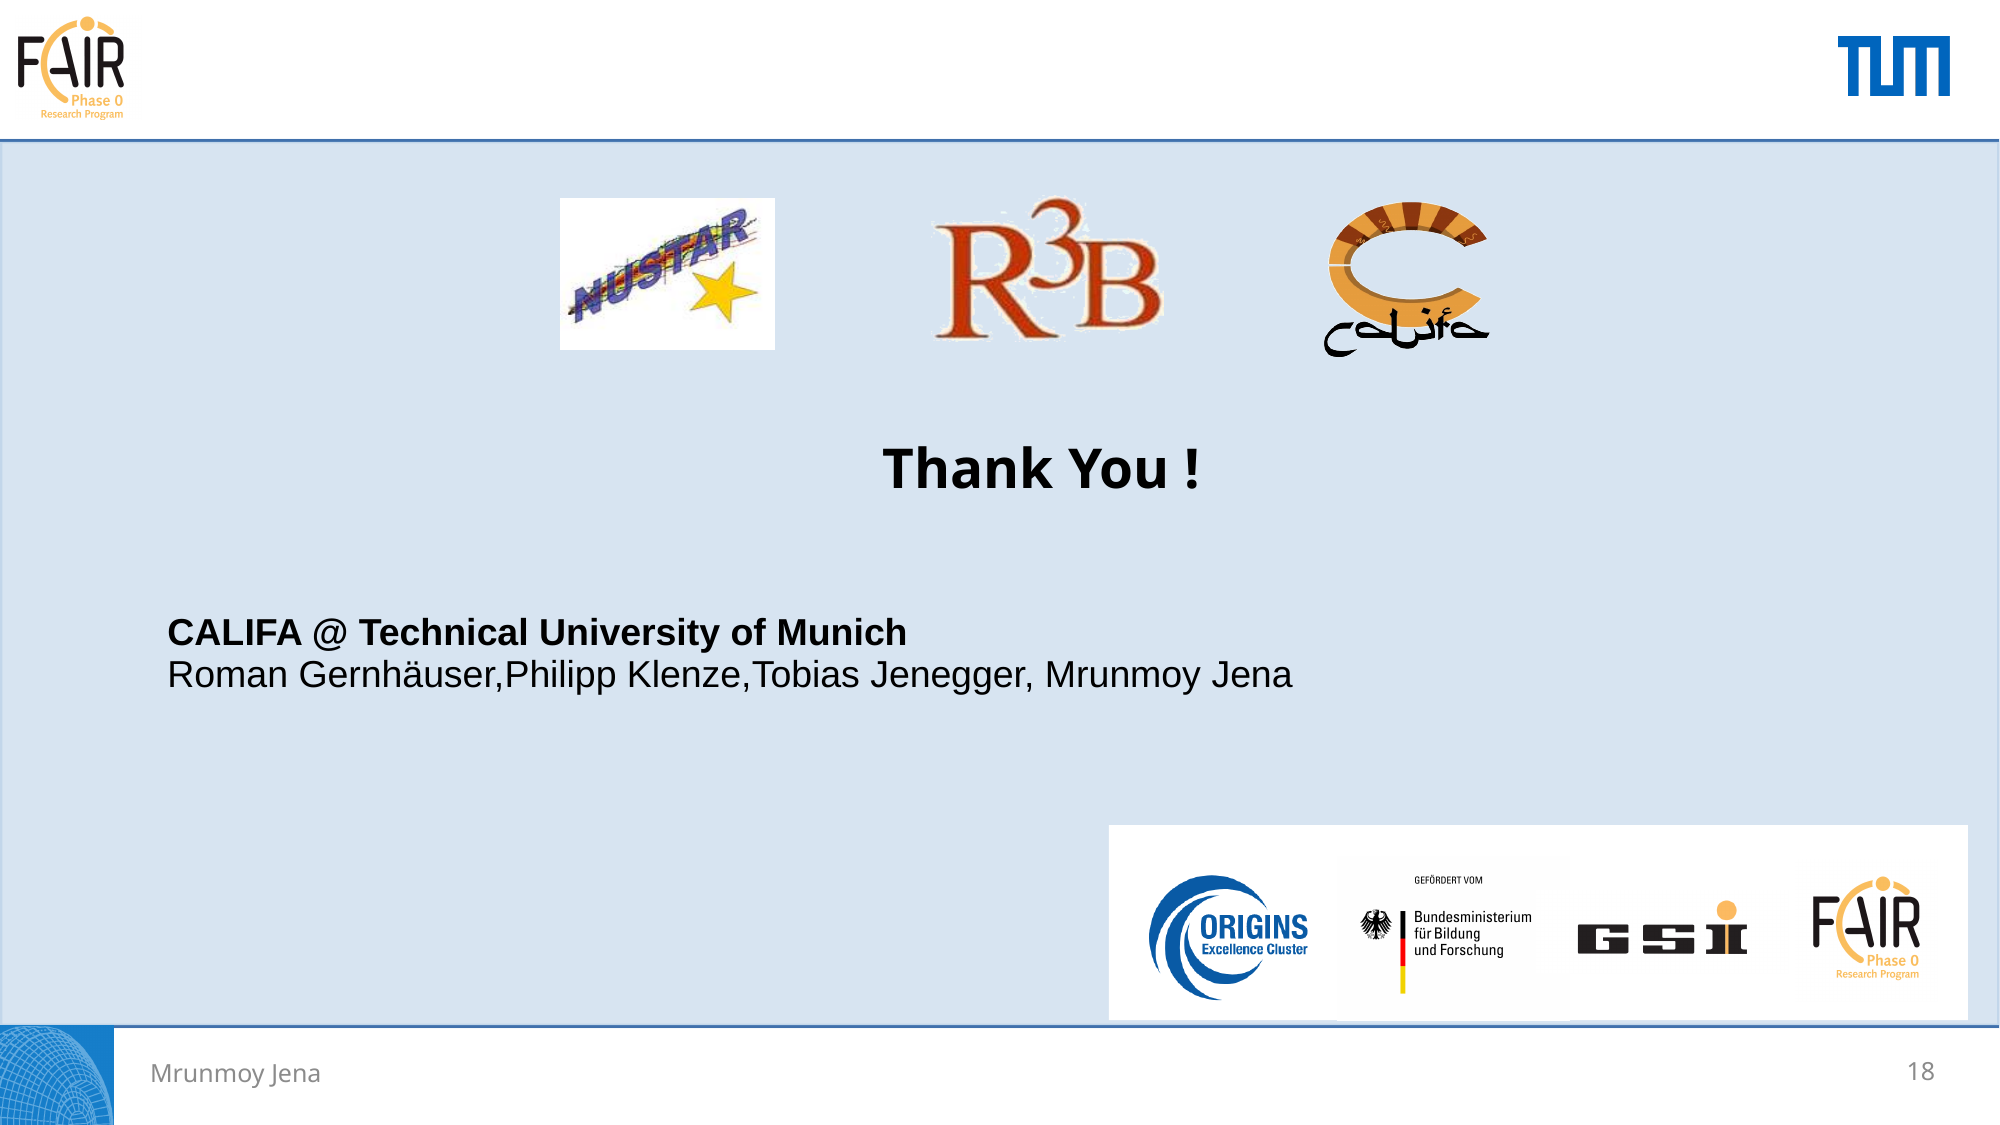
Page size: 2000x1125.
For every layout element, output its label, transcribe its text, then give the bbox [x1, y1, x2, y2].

text_box CALIFA @ Technical University of Munich Roman Gernhäuser,Philipp Klenze,Tobias Jenegger, Mrunmoy Jena [152, 603, 1674, 780]
picture [1337, 856, 1789, 1021]
picture [1795, 859, 1938, 1002]
picture [931, 194, 1164, 343]
picture [1838, 36, 1950, 96]
picture [0, 1025, 114, 1125]
text_box [1108, 825, 1968, 1021]
picture [1146, 866, 1310, 1002]
picture [15, 15, 142, 120]
title Thank You ! [206, 433, 1877, 509]
picture [560, 198, 775, 350]
picture [1321, 198, 1494, 362]
